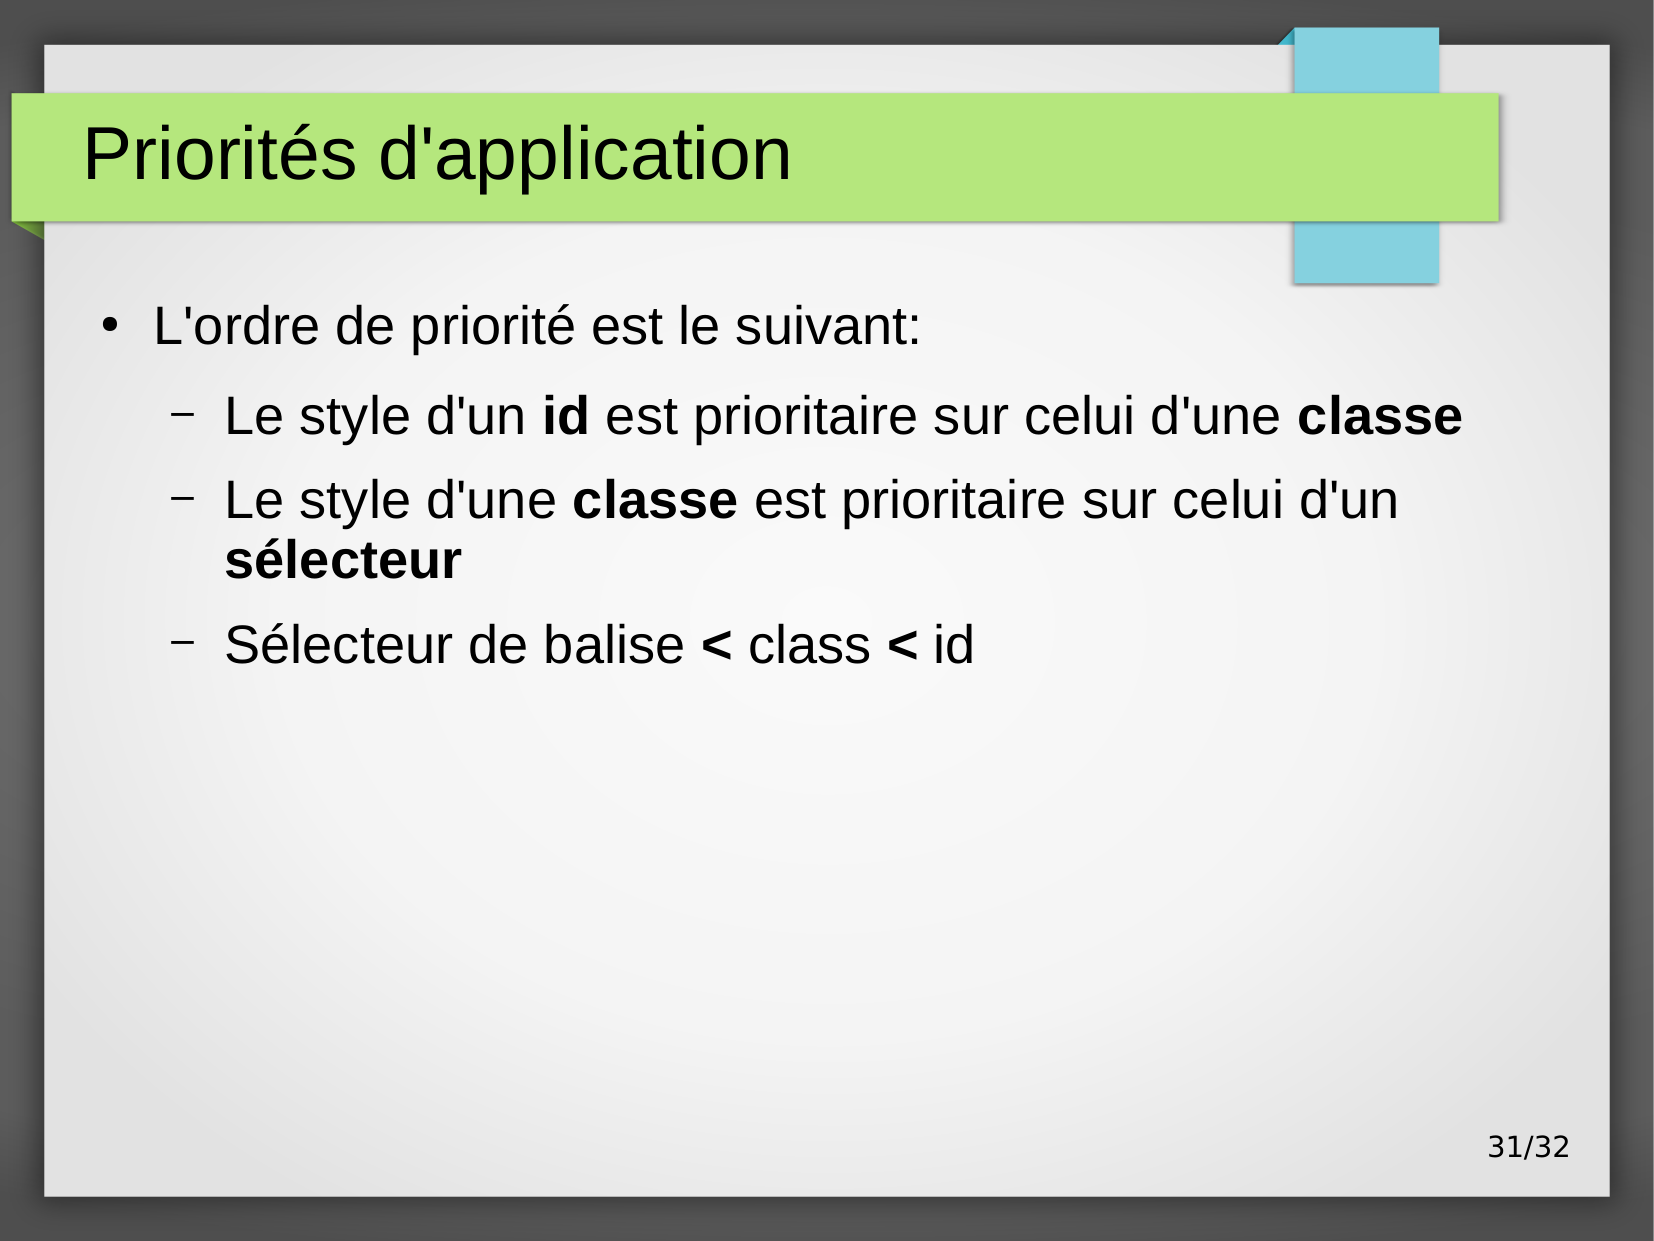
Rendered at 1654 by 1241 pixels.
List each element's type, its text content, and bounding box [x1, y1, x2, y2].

title Priorités d'application [82, 94, 1264, 213]
list L'ordre de priorité est le suivant: Le style d'un id est prioritaire sur celui d'une classe Le style d'une classe est prioritaire sur celui d'un sélecteur Sélecteur de balise < class < id [82, 295, 1571, 1015]
picture [0, 0, 1654, 1241]
